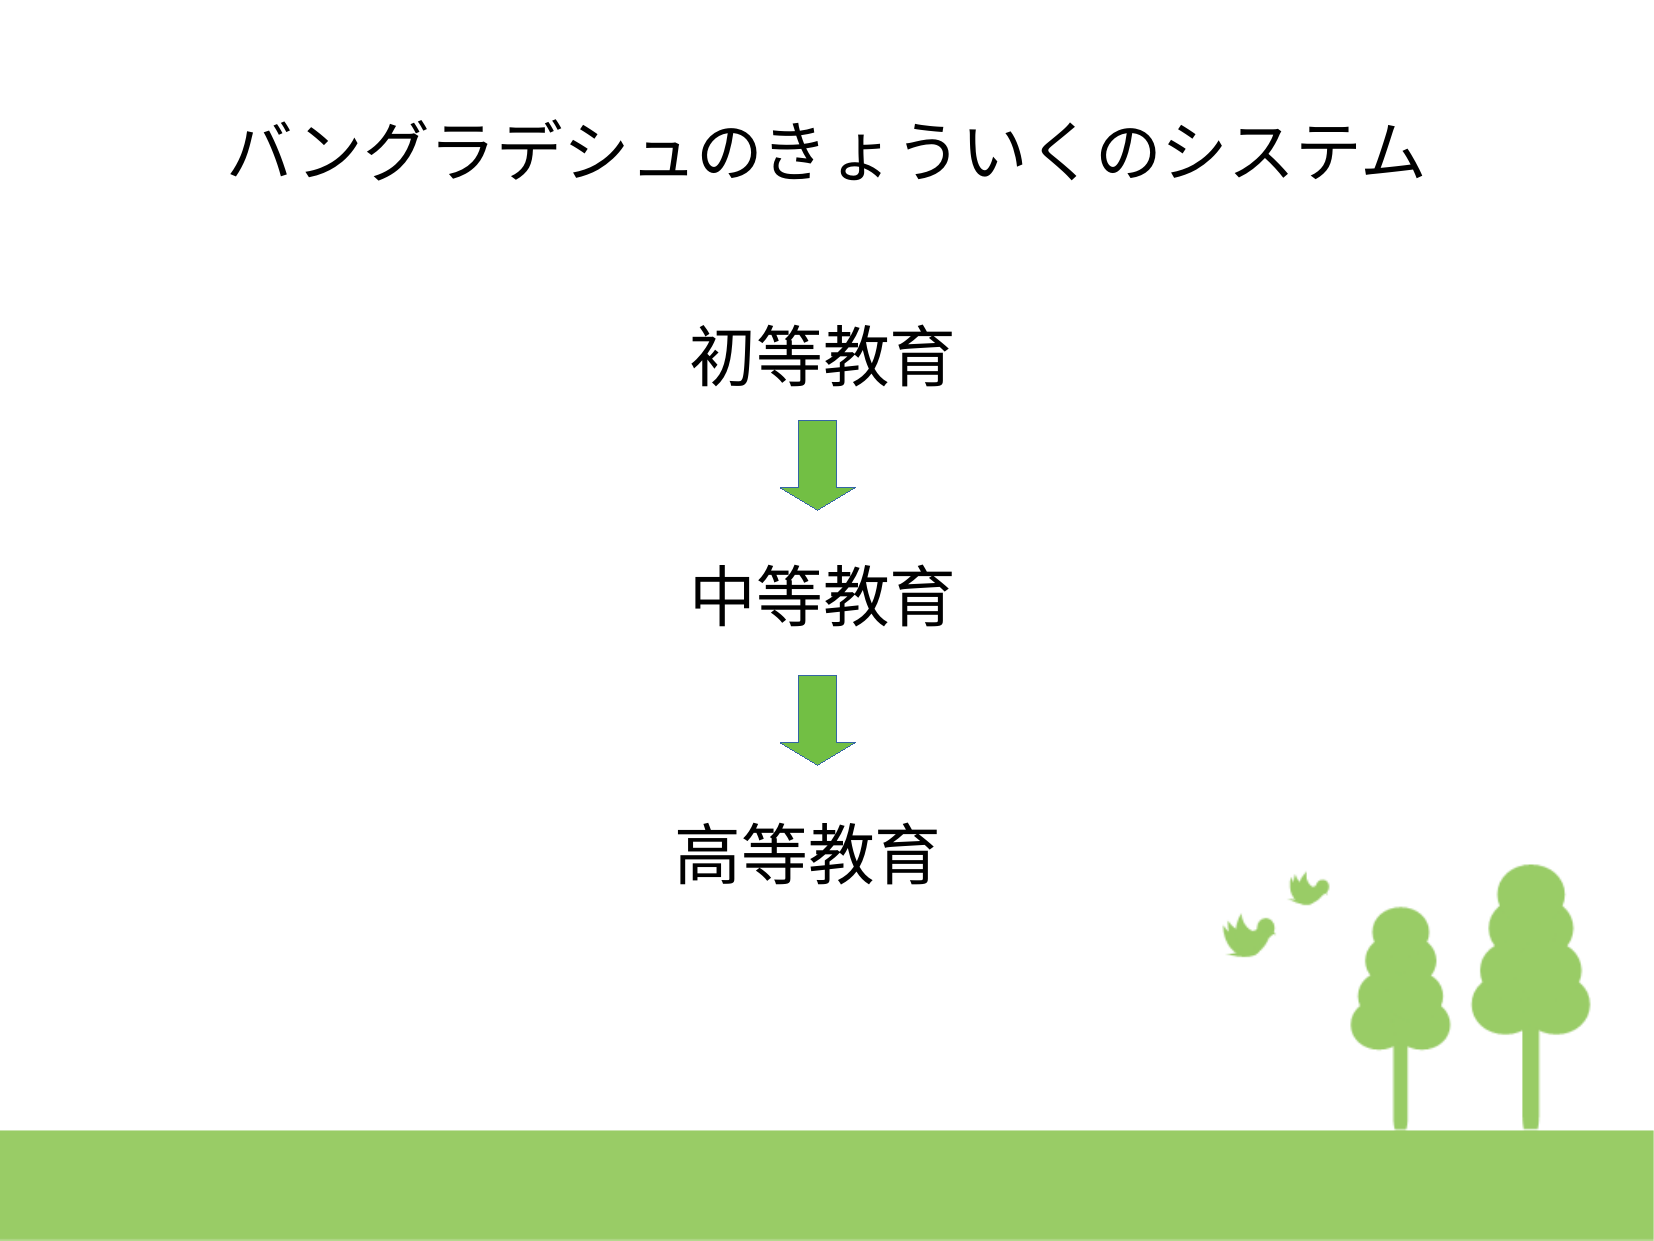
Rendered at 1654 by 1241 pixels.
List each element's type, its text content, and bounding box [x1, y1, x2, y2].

text_box [780, 420, 856, 511]
text_box 初等教育 [675, 312, 1006, 406]
text_box [780, 675, 856, 766]
text_box 高等教育 [660, 810, 991, 903]
text_box 中等教育 [675, 552, 1006, 646]
title バングラデシュのきょういくのシステム [82, 49, 1571, 257]
picture [0, 0, 1654, 1241]
